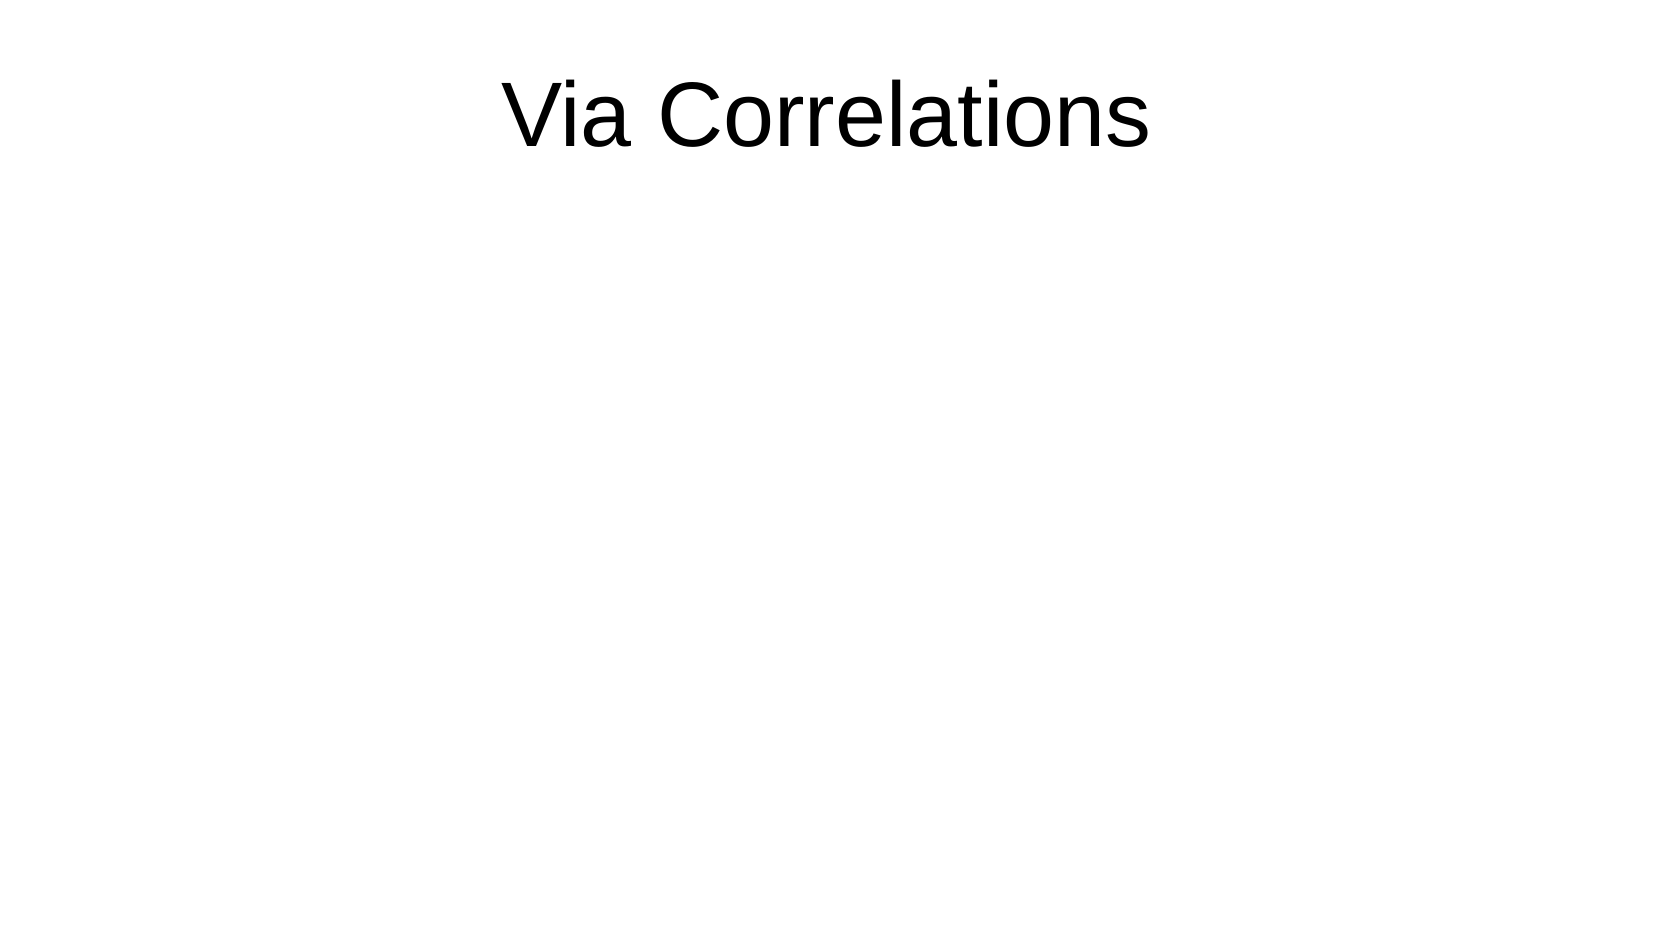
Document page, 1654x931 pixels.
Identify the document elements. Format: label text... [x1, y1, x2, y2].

title Via Correlations [82, 37, 1571, 193]
